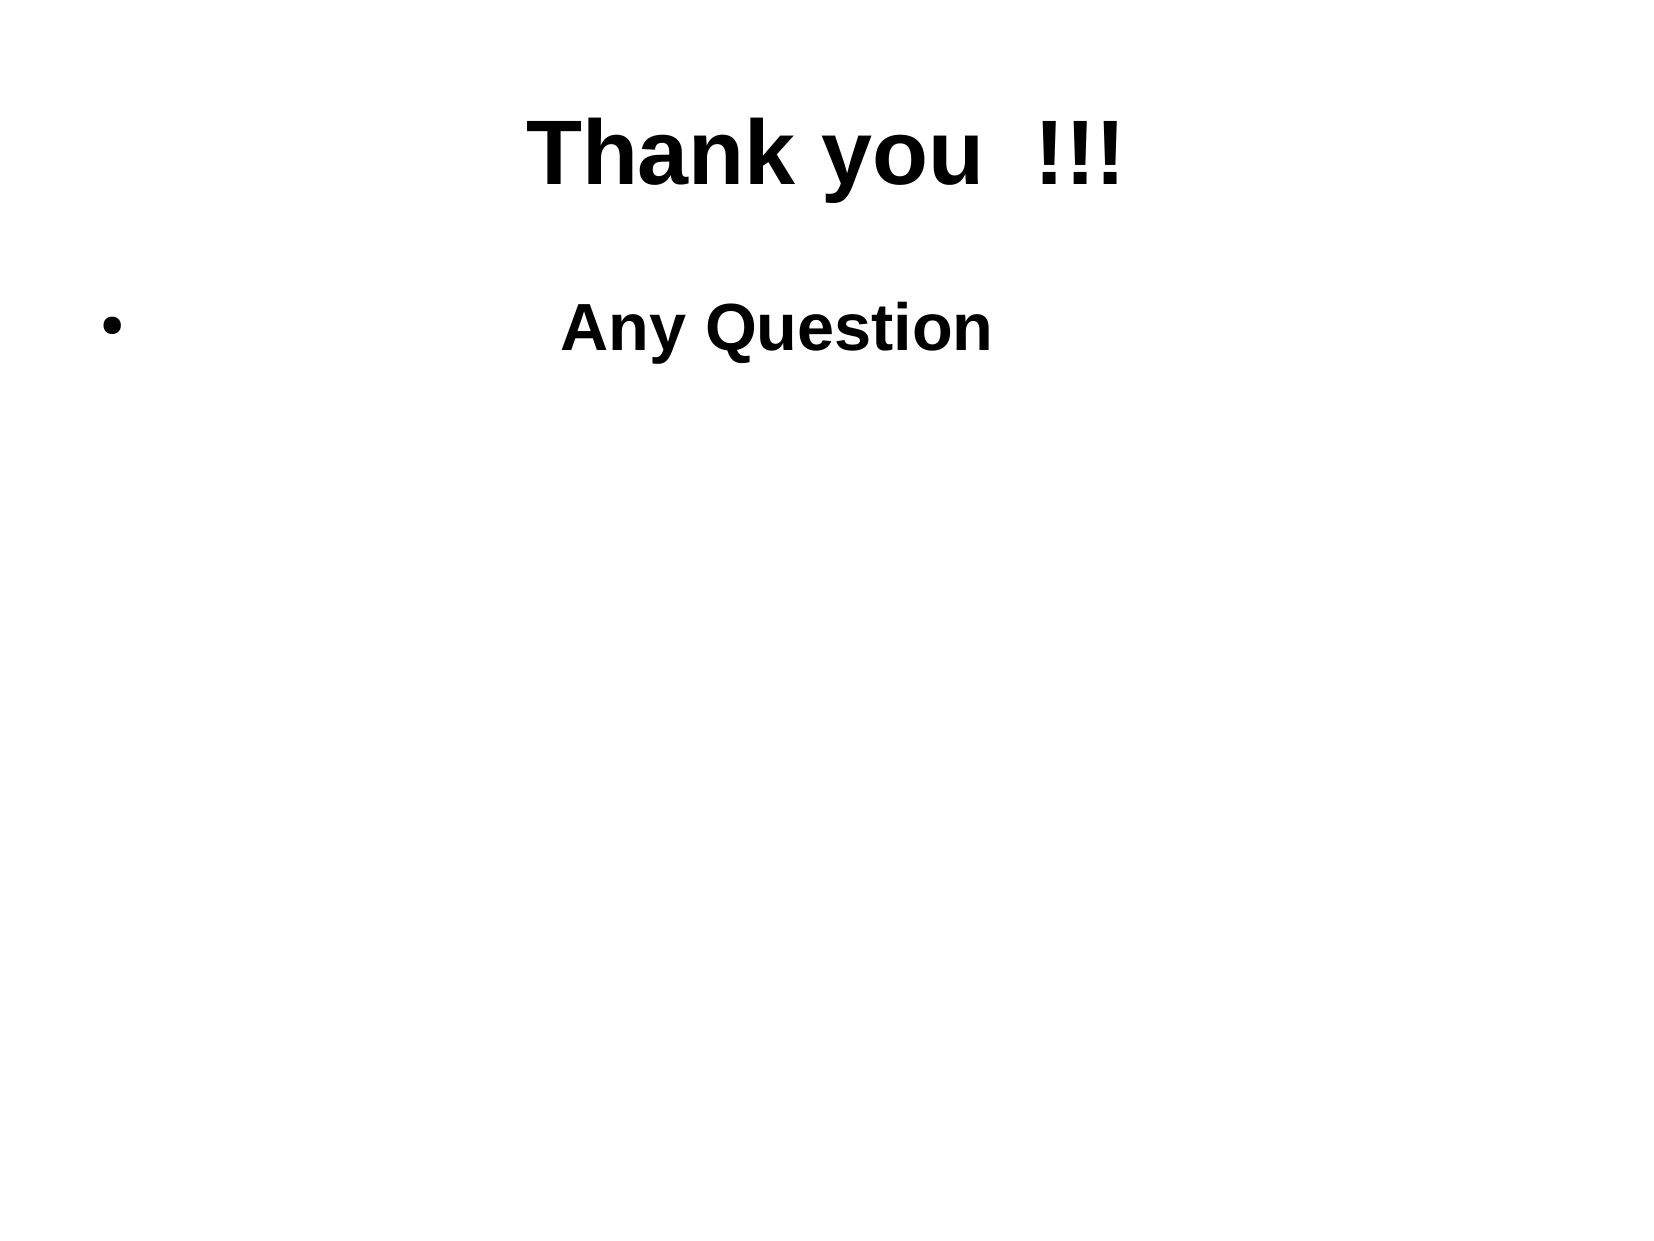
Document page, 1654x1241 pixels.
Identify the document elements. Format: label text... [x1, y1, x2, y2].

title Thank you !!! [82, 49, 1571, 257]
list Any Question [82, 290, 1571, 1010]
